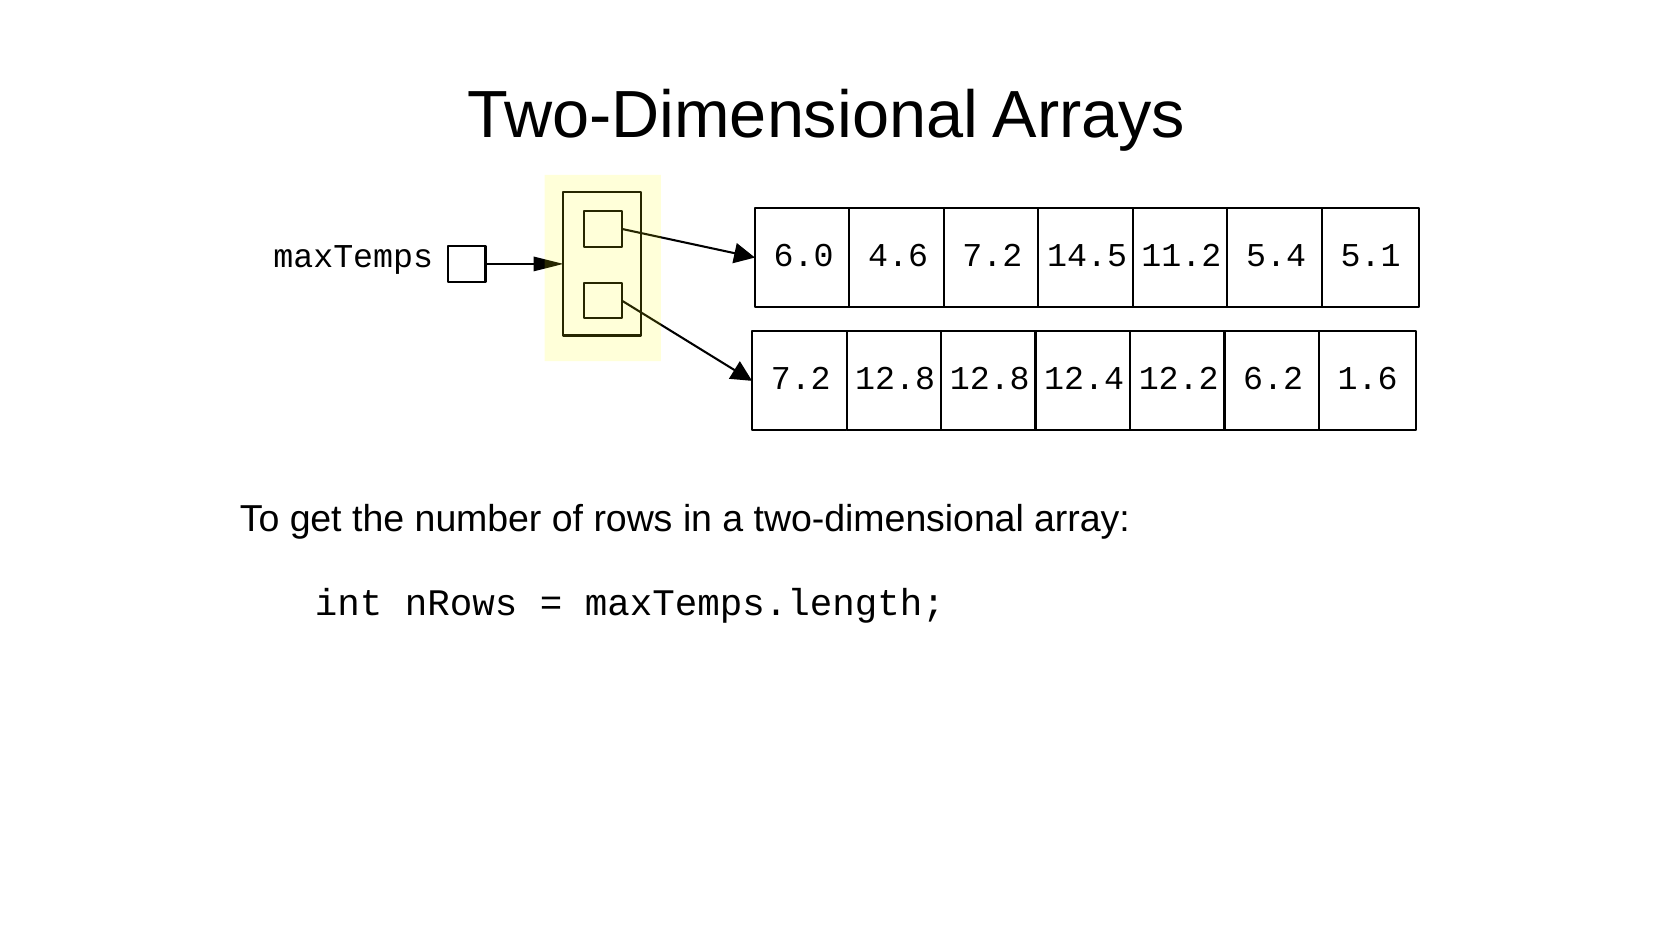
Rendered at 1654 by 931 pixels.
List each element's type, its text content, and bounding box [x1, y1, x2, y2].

text_box 5.4 [1227, 208, 1321, 307]
text_box [448, 245, 486, 282]
text_box 7.2 [943, 208, 1038, 307]
text_box 7.2 [752, 331, 846, 431]
text_box 14.5 [1038, 208, 1132, 307]
text_box 6.0 [754, 208, 849, 307]
text_box 12.8 [846, 331, 941, 431]
text_box To get the number of rows in a two-dimensional array: int nRows = maxTemps.length; [225, 490, 1146, 635]
text_box 12.4 [1035, 331, 1130, 431]
text_box maxTemps [258, 232, 449, 286]
text_box 6.2 [1224, 331, 1318, 431]
text_box 12.2 [1130, 331, 1224, 431]
title Two-Dimensional Arrays [82, 37, 1571, 193]
text_box 5.1 [1321, 208, 1420, 307]
text_box [544, 174, 661, 362]
text_box 12.8 [941, 331, 1035, 431]
text_box 4.6 [849, 208, 943, 307]
text_box 11.2 [1132, 208, 1227, 307]
text_box 1.6 [1318, 331, 1417, 431]
